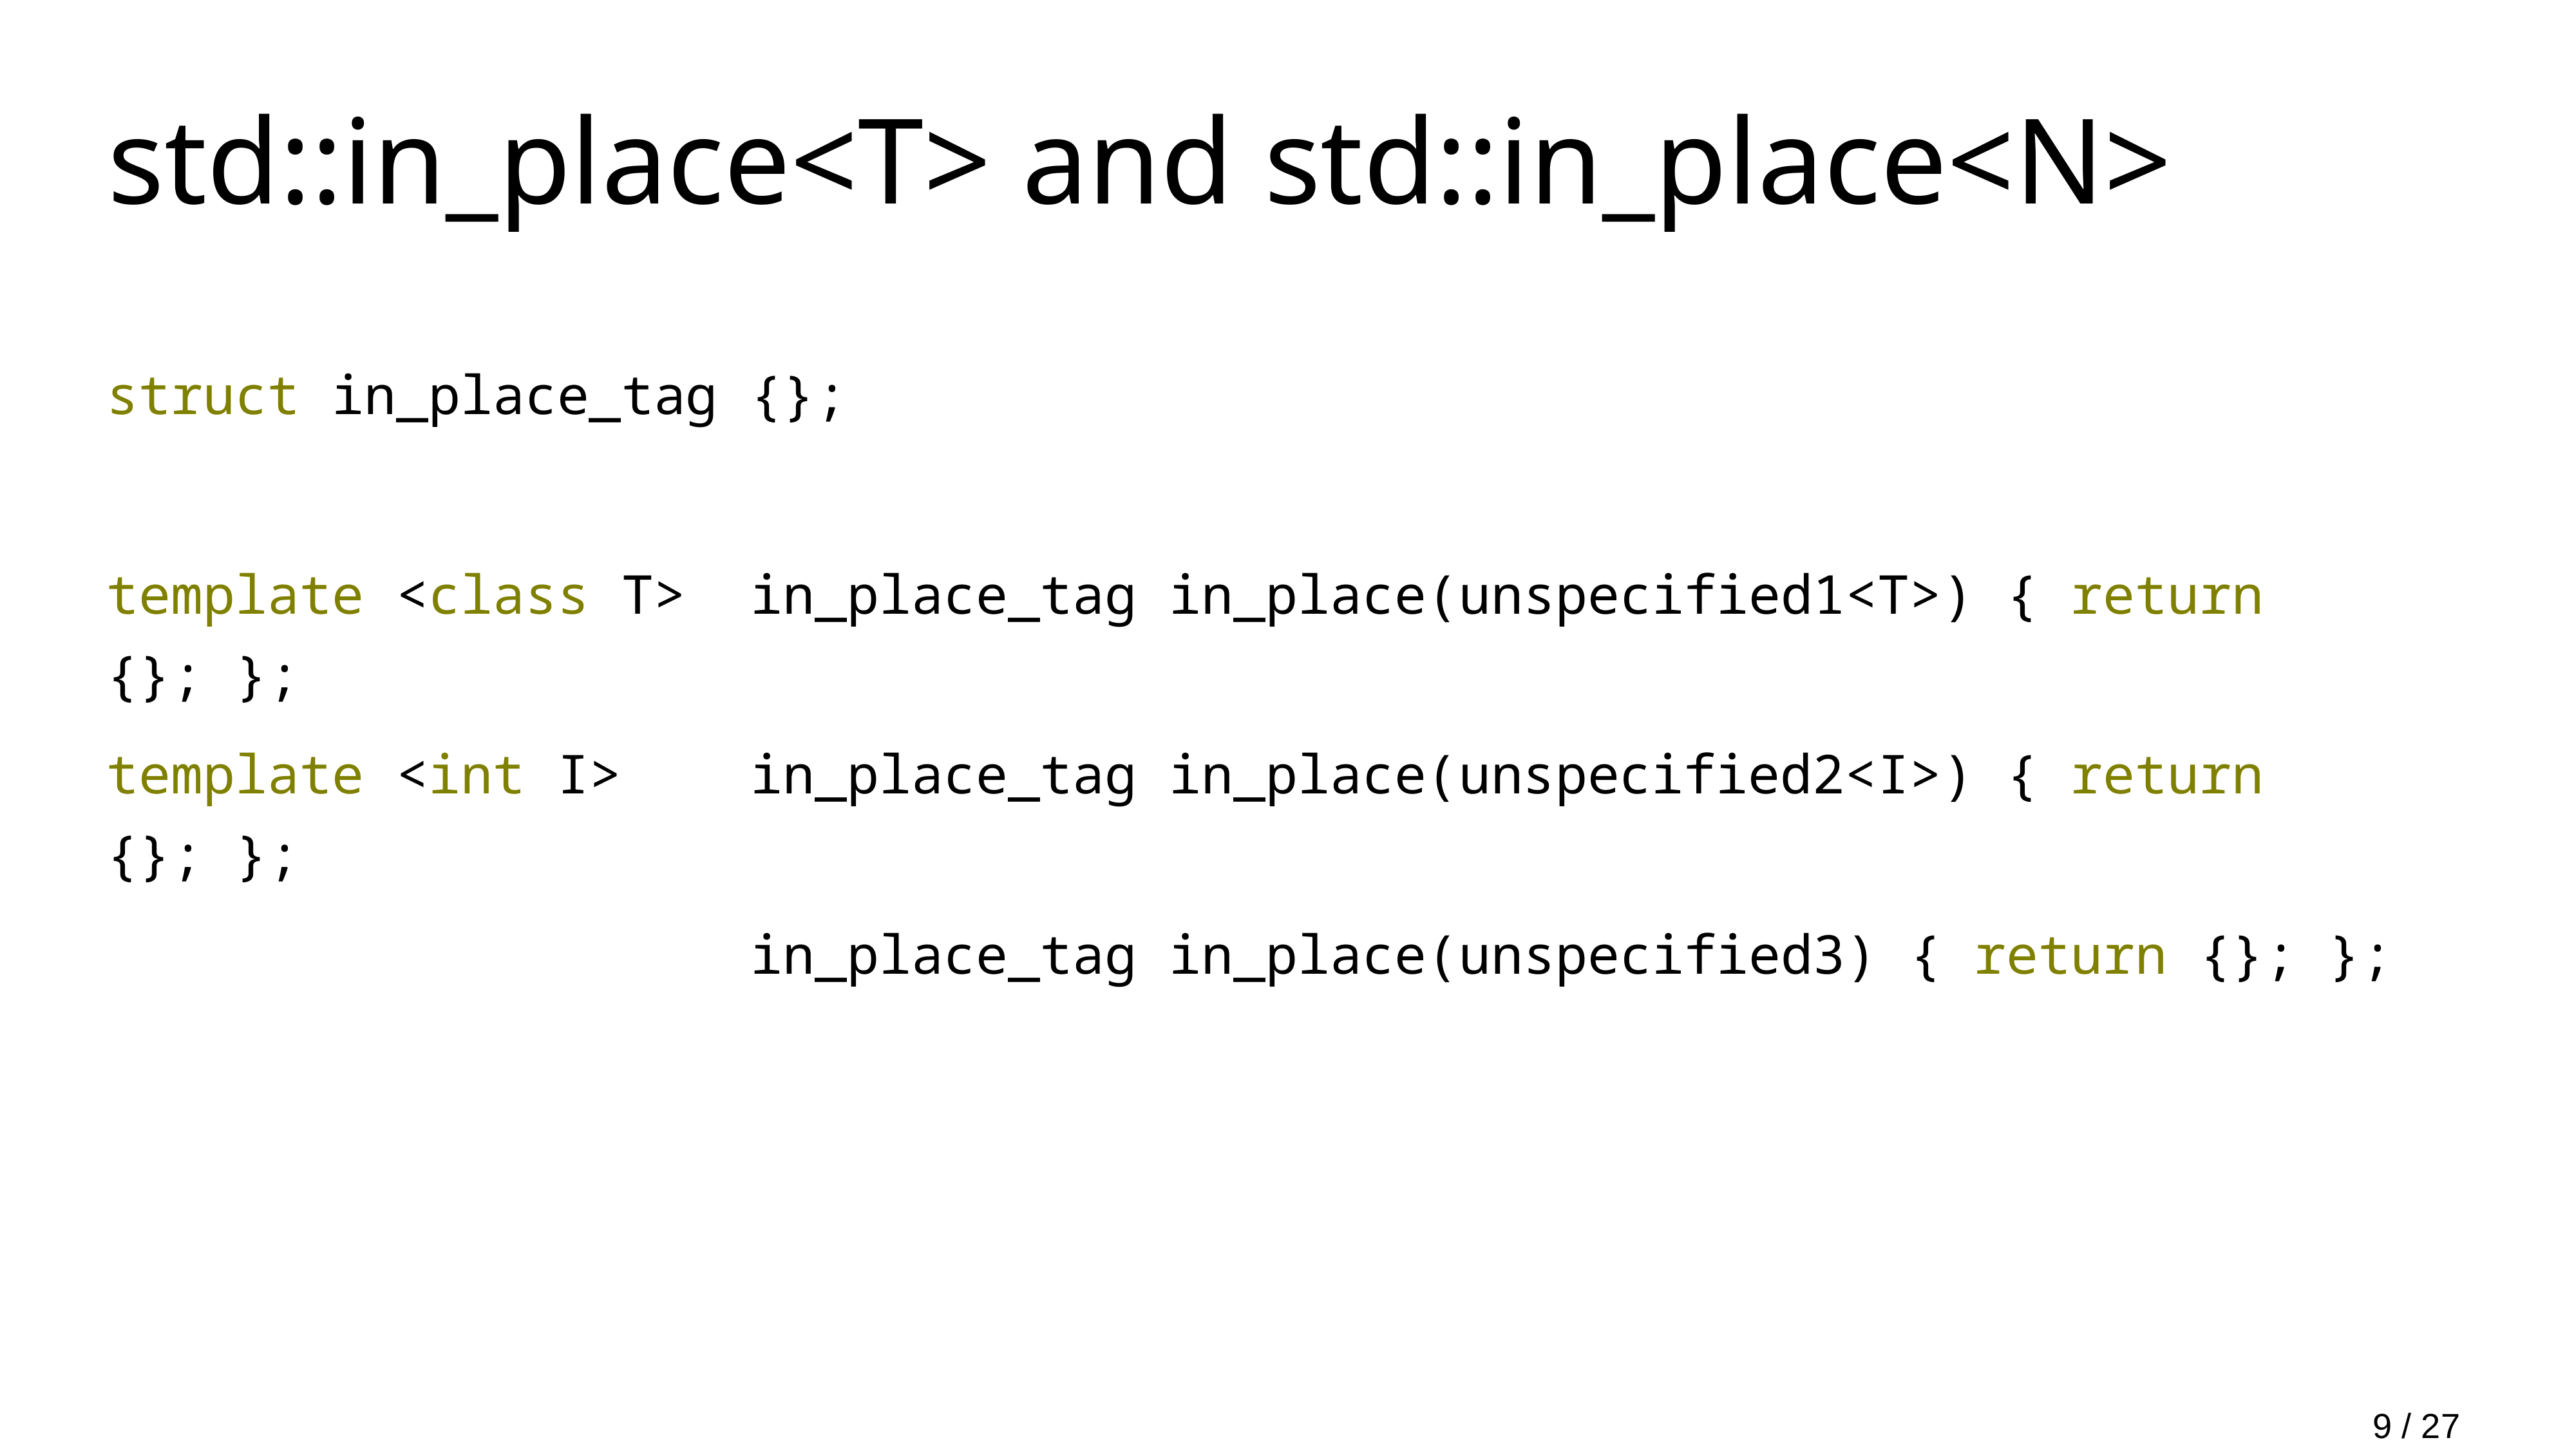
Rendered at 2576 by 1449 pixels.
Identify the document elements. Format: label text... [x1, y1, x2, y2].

title std::in_place<T> and std::in_place<N> [108, 80, 2468, 242]
text_box <number> / 27 [2363, 1402, 2576, 1449]
list struct in_place_tag {}; template <class T> in_place_tag in_place(unspecified1<T>) { return {}; }; template <int I> in_place_tag in_place(unspecified2<I>) { return {}; }; in_place_tag in_place(unspecified3) { return {}; }; [0, 295, 2576, 1449]
